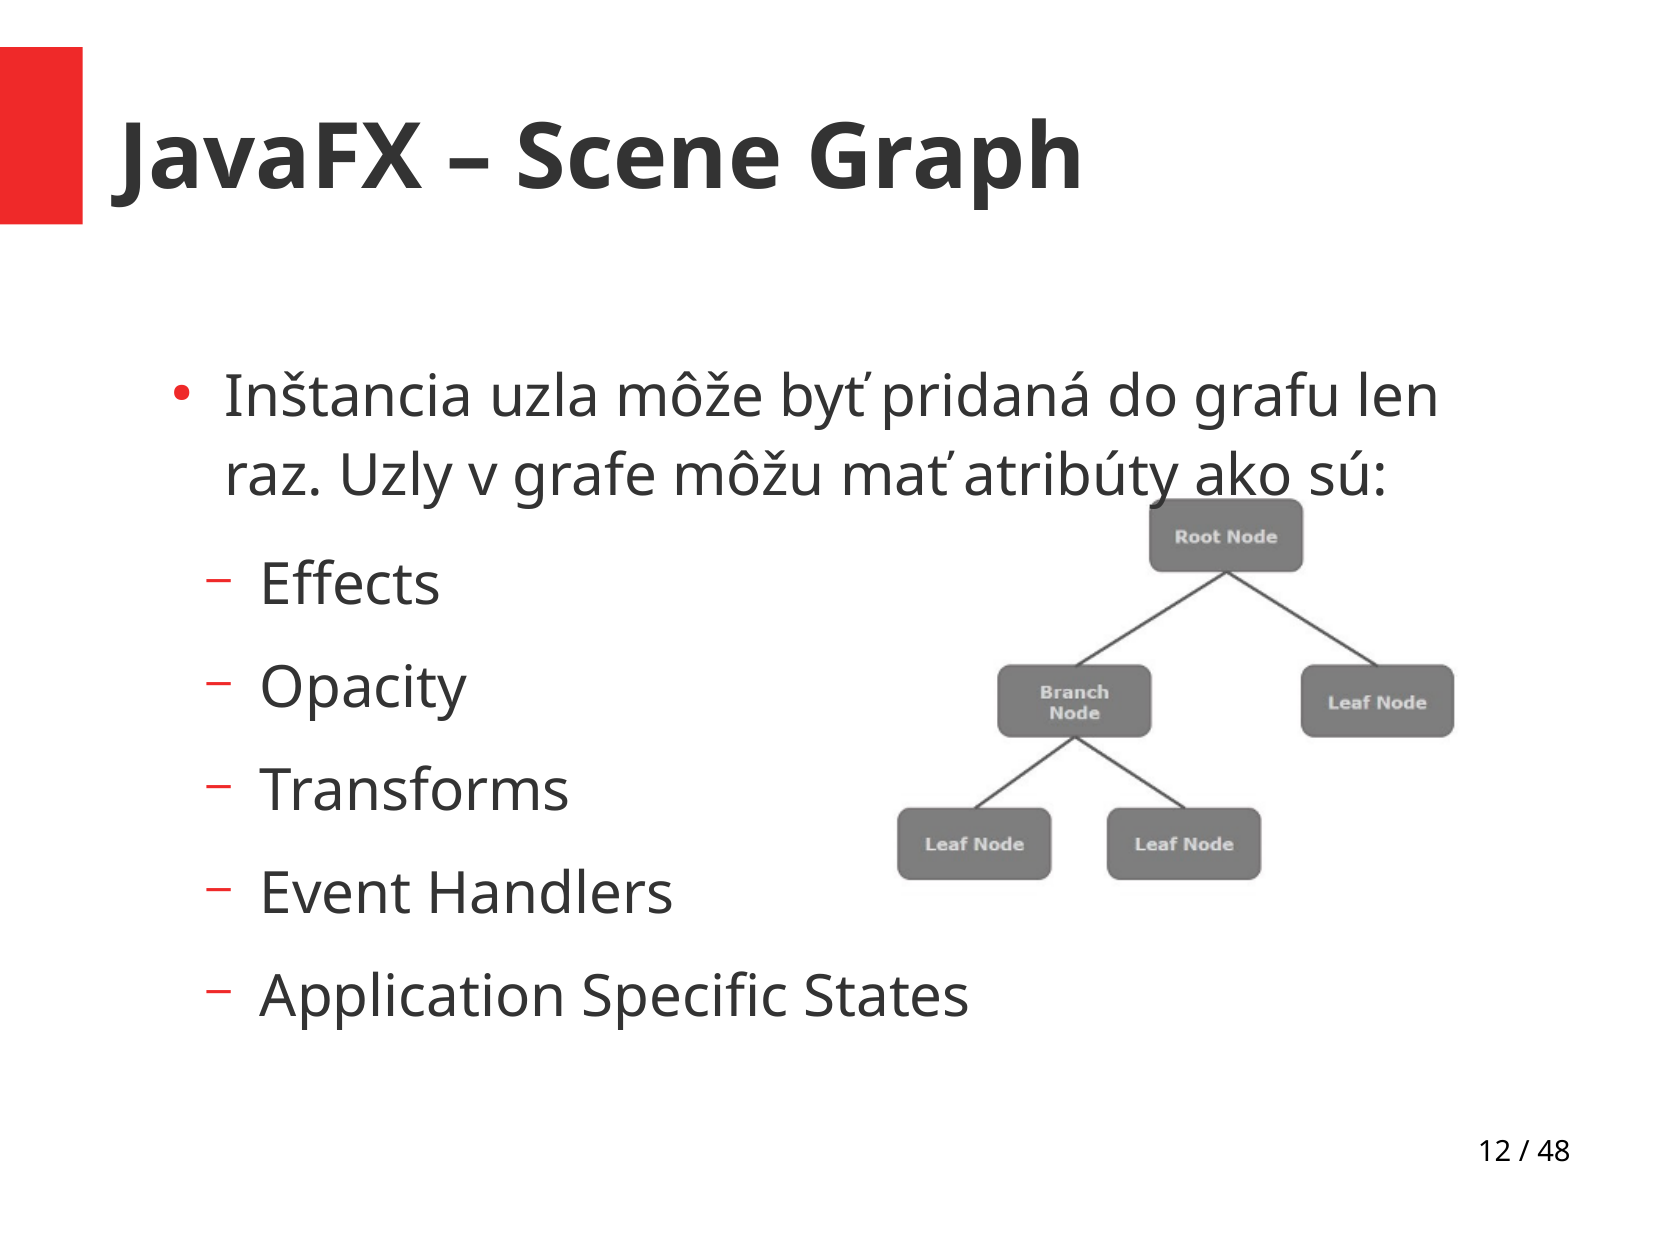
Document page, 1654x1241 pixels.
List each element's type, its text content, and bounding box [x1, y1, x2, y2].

list Inštancia uzla môže byť pridaná do grafu len raz. Uzly v grafe môžu mať atribúty ako sú: Effects Opacity Transforms Event Handlers Application Specific States [118, 354, 1536, 1074]
title JavaFX – Scene Graph [118, 49, 1571, 257]
